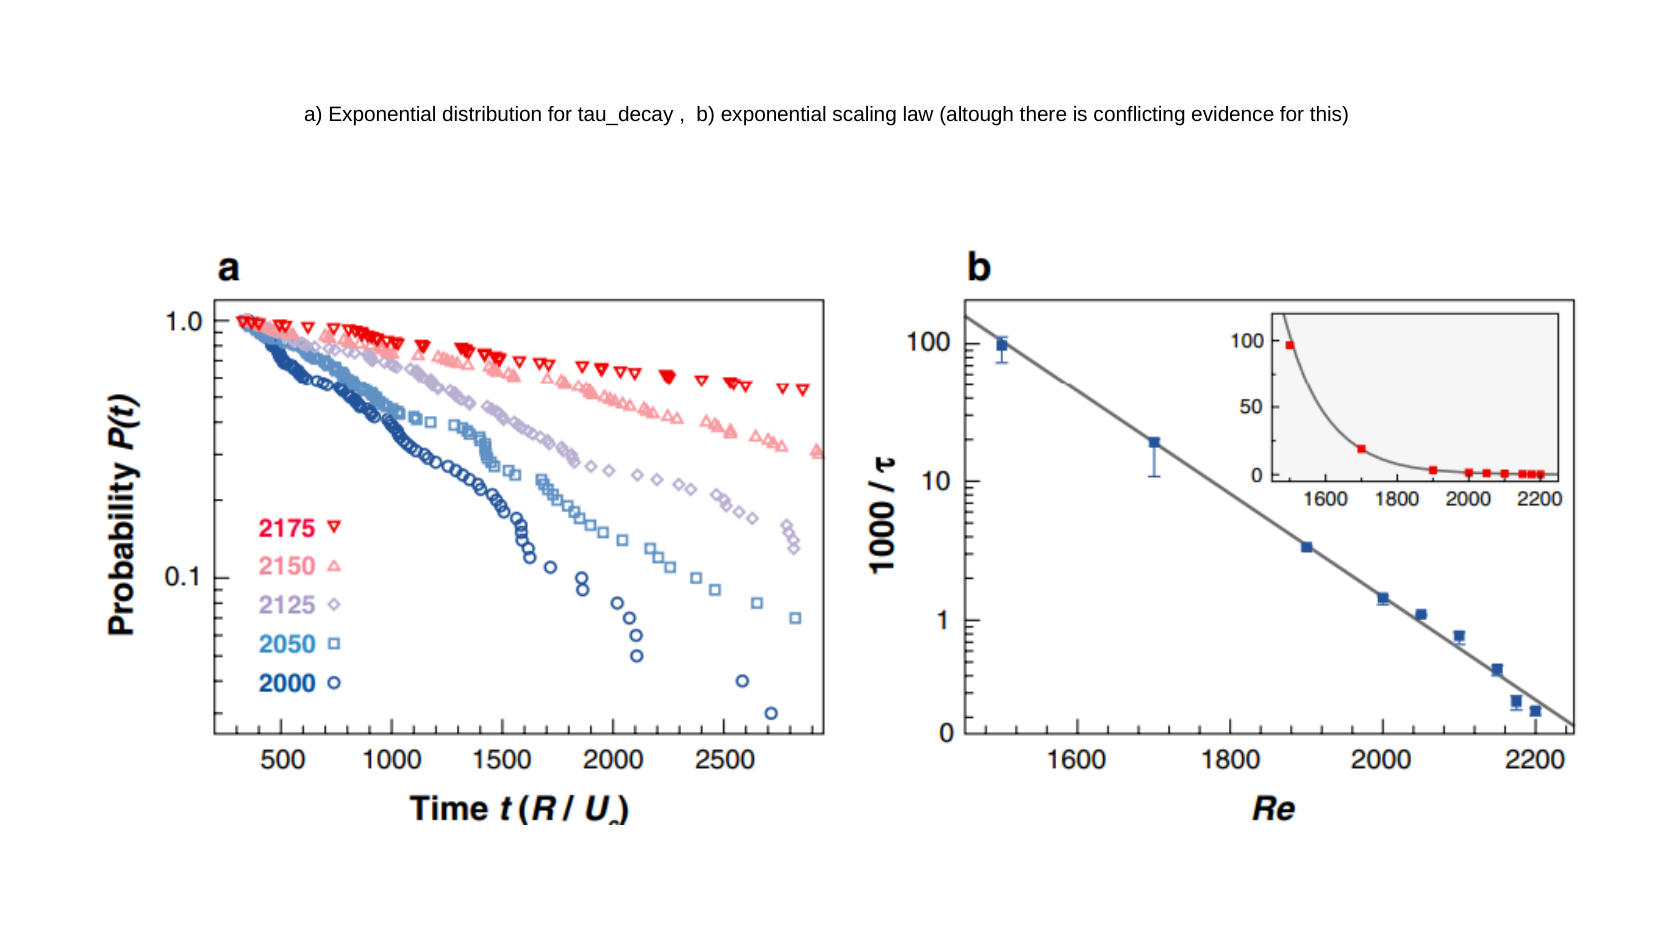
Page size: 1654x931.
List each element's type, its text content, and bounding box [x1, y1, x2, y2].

picture [84, 243, 1589, 826]
title a) Exponential distribution for tau_decay , b) exponential scaling law (altough there is conflicting evidence for this) [82, 37, 1571, 193]
